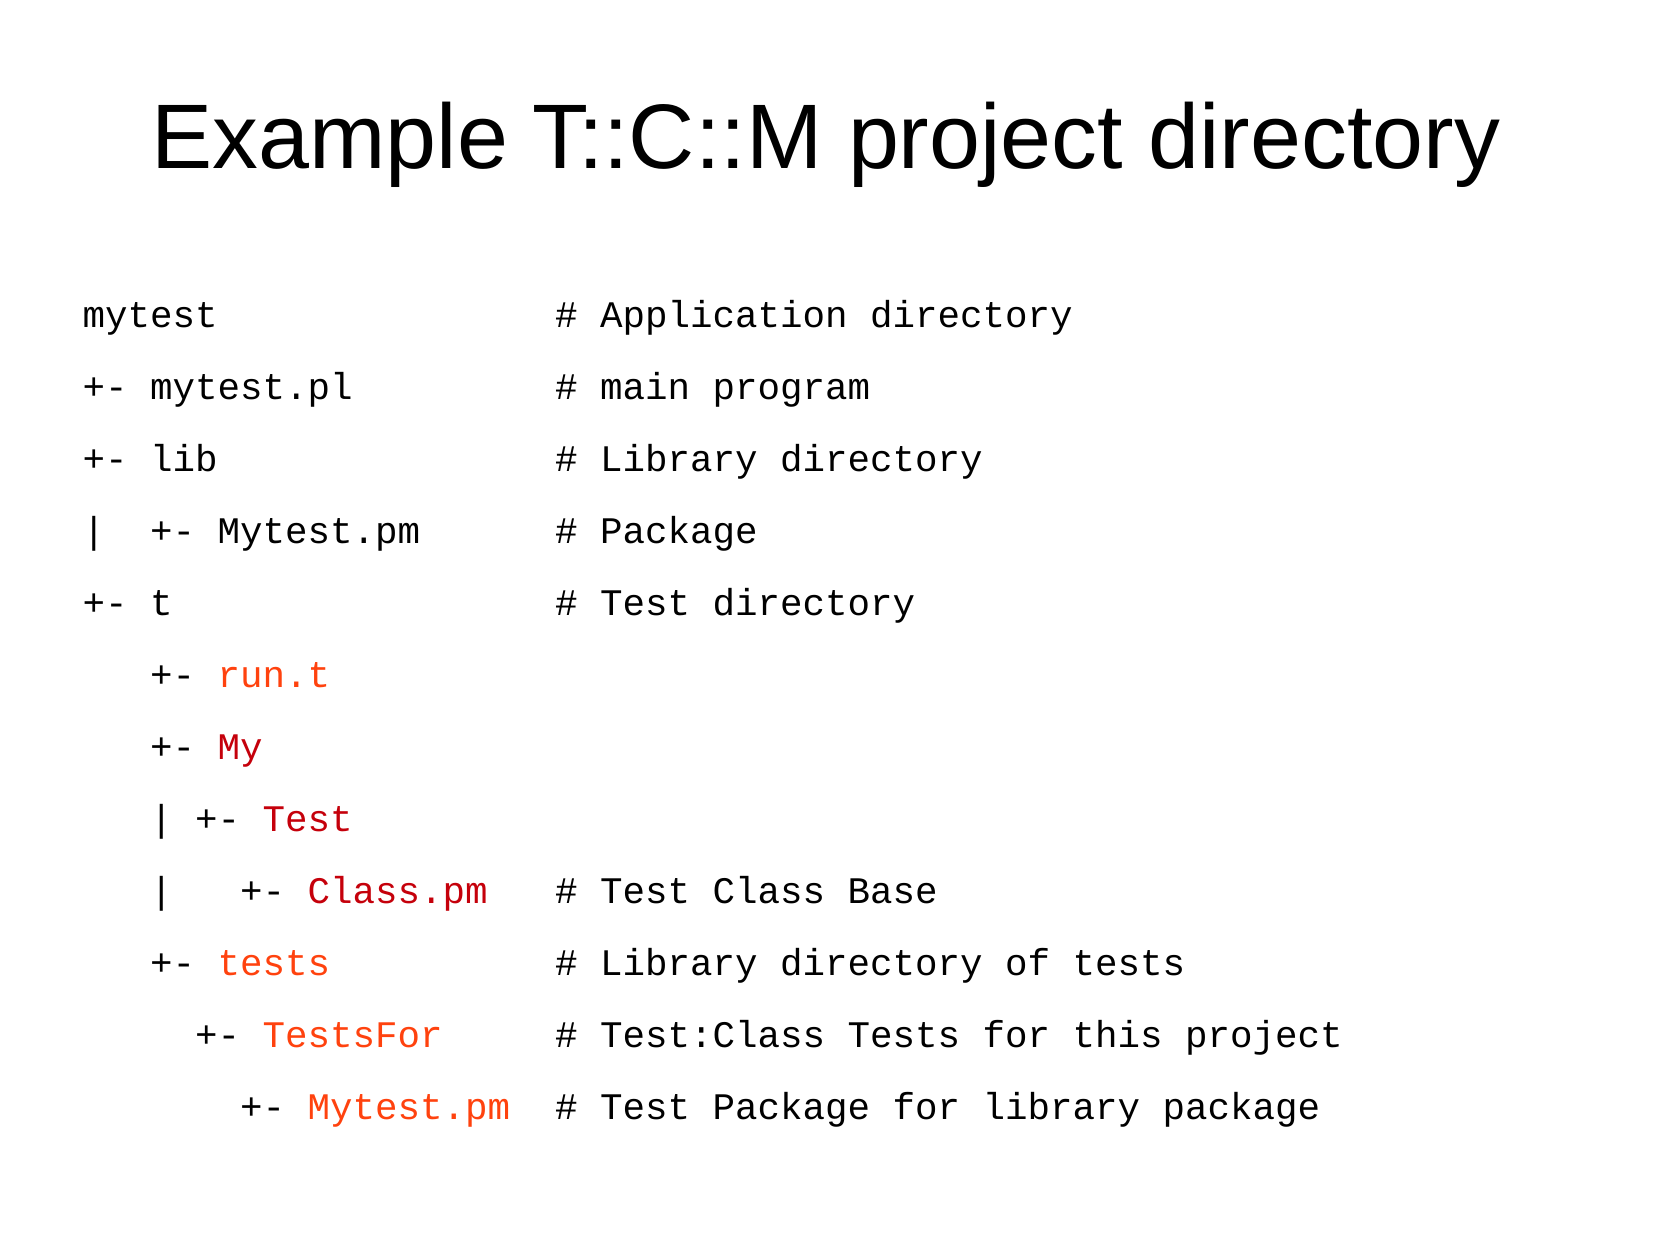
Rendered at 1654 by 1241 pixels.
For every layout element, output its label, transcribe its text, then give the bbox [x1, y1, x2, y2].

list mytest # Application directory +- mytest.pl # main program +- lib # Library directory | +- Mytest.pm # Package +- t # Test directory +- run.t +- My | +- Test | +- Class.pm # Test Class Base +- tests # Library directory of tests +- TestsFor # Test:Class Tests for this project +- Mytest.pm # Test Package for library package [82, 296, 1571, 1191]
title Example T::C::M project directory [82, 49, 1571, 226]
